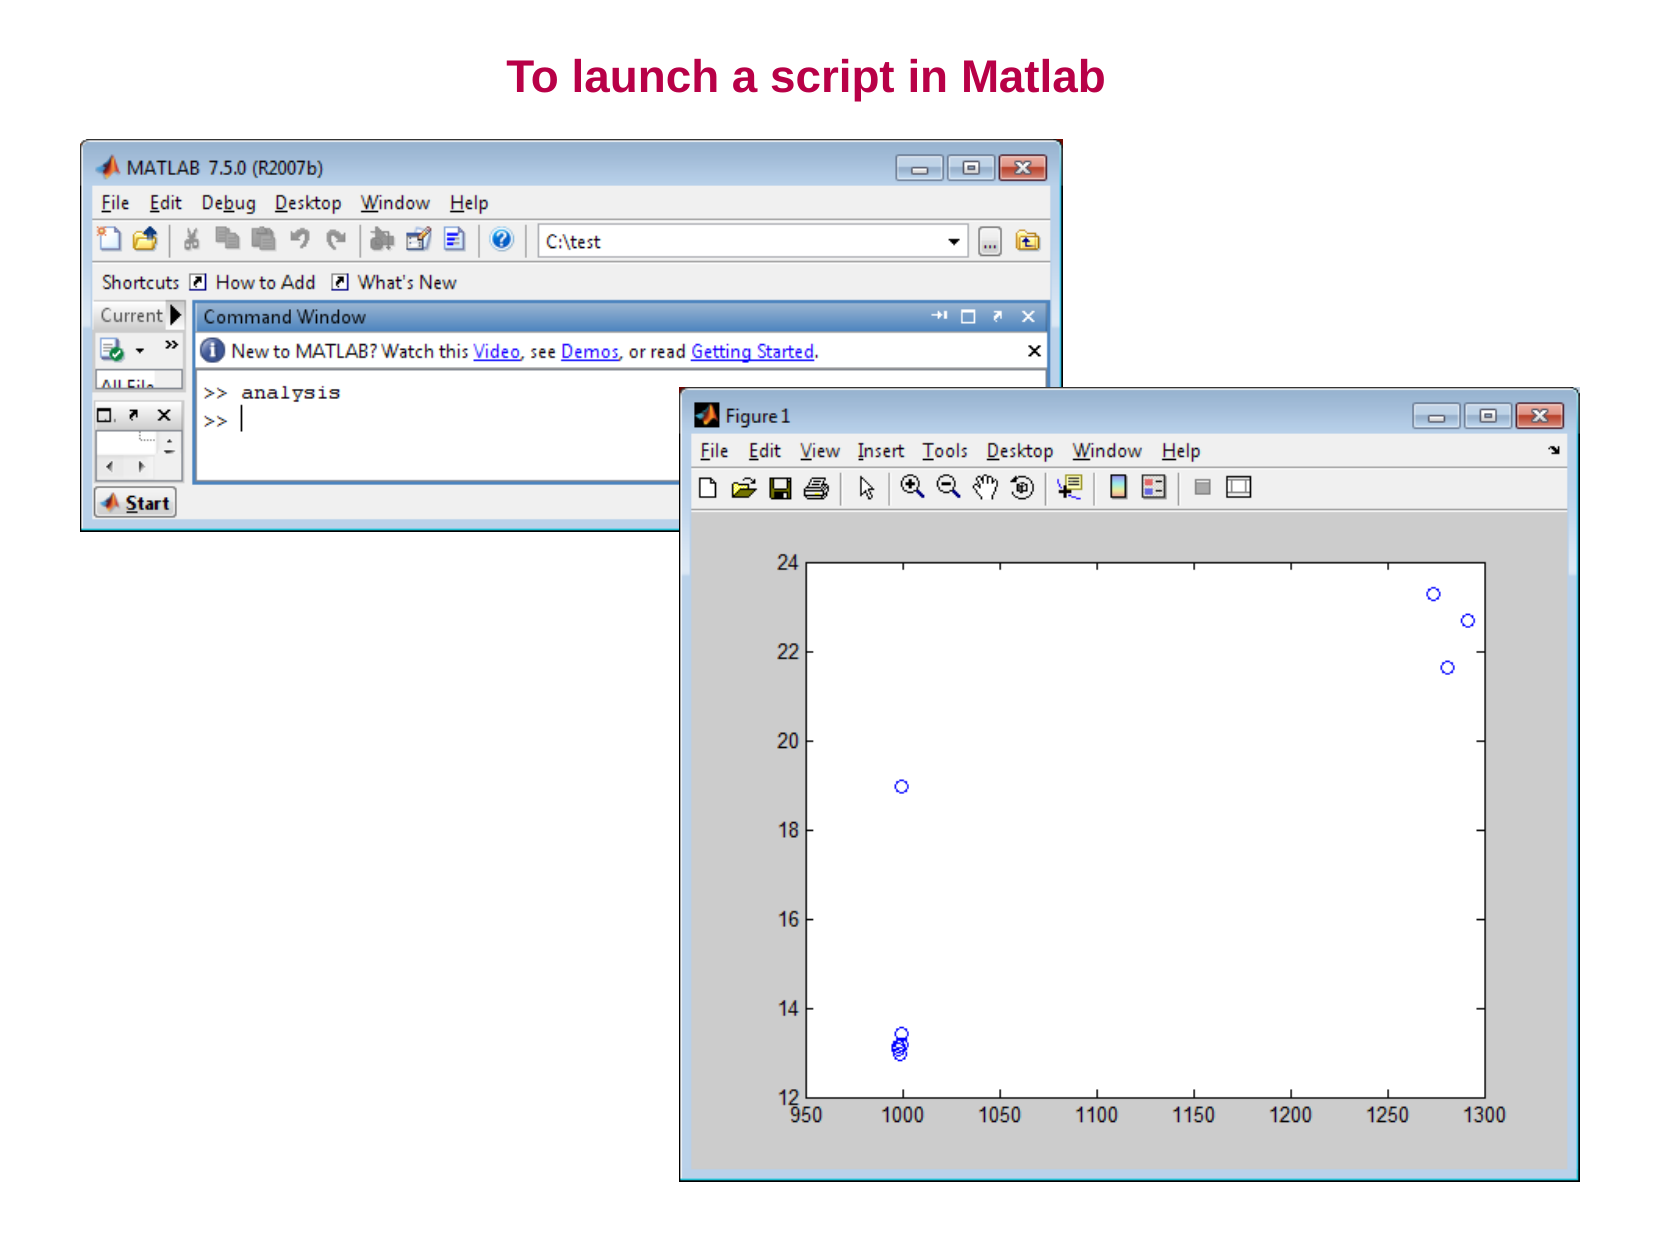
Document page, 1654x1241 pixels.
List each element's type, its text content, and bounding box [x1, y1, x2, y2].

text_box To launch a script in Matlab [491, 43, 1122, 111]
picture [80, 139, 1580, 1182]
